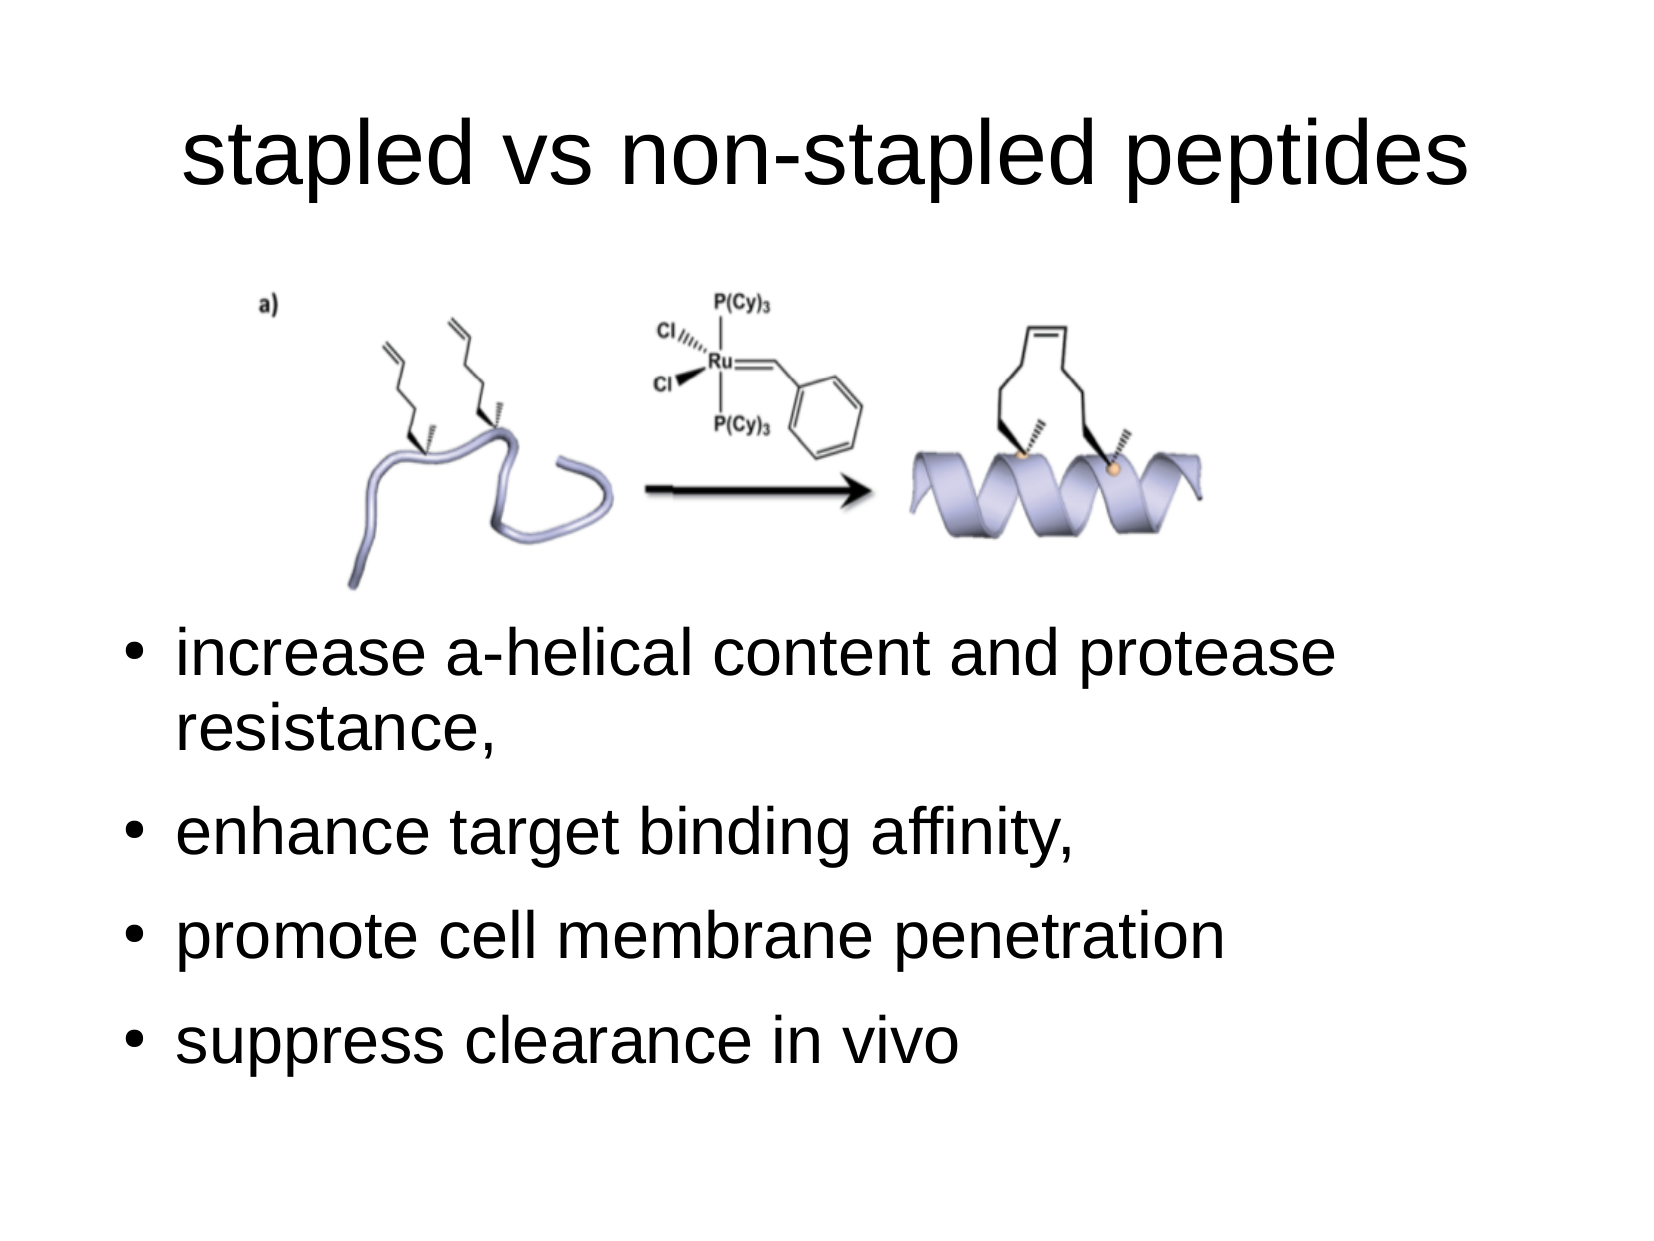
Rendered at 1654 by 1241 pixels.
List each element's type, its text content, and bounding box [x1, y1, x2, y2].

list increase a-helical content and protease resistance, enhance target binding affinity, promote cell membrane penetration suppress clearance in vivo [105, 615, 1594, 1141]
title stapled vs non-stapled peptides [82, 49, 1571, 257]
picture [210, 240, 1396, 616]
